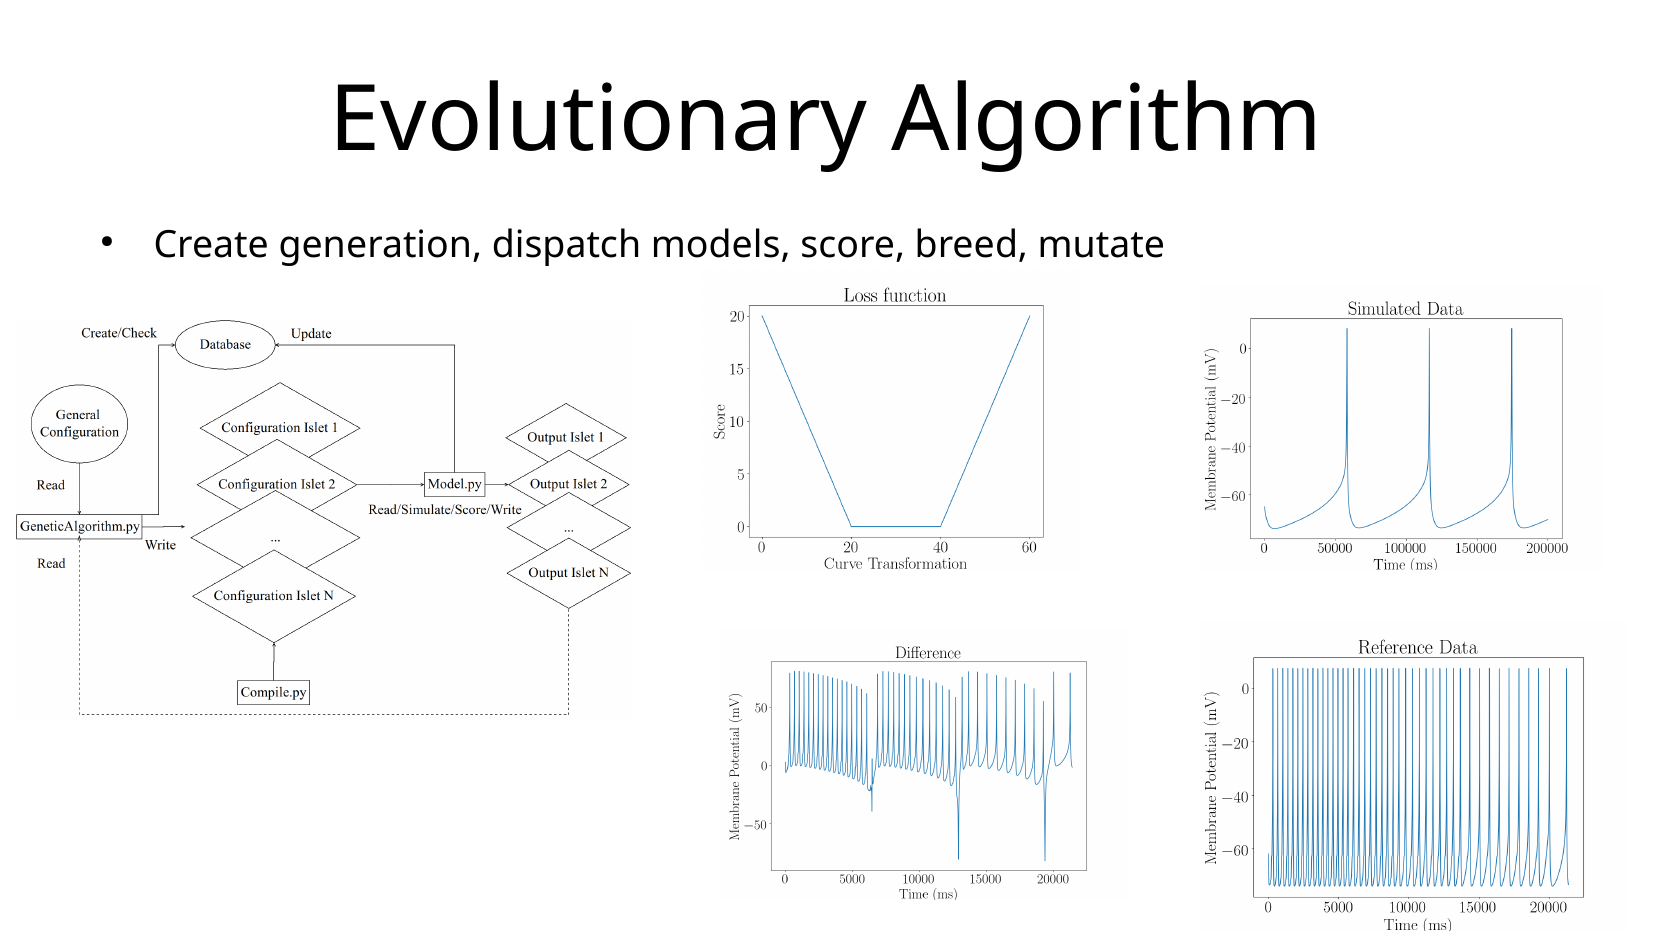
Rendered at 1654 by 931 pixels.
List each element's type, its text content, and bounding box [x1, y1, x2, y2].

picture [1200, 284, 1602, 571]
list Create generation, dispatch models, score, breed, mutate [82, 217, 1571, 757]
picture [1200, 620, 1626, 931]
title Evolutionary Algorithm [82, 37, 1571, 193]
picture [16, 320, 631, 721]
picture [720, 629, 1127, 901]
picture [701, 269, 1081, 571]
